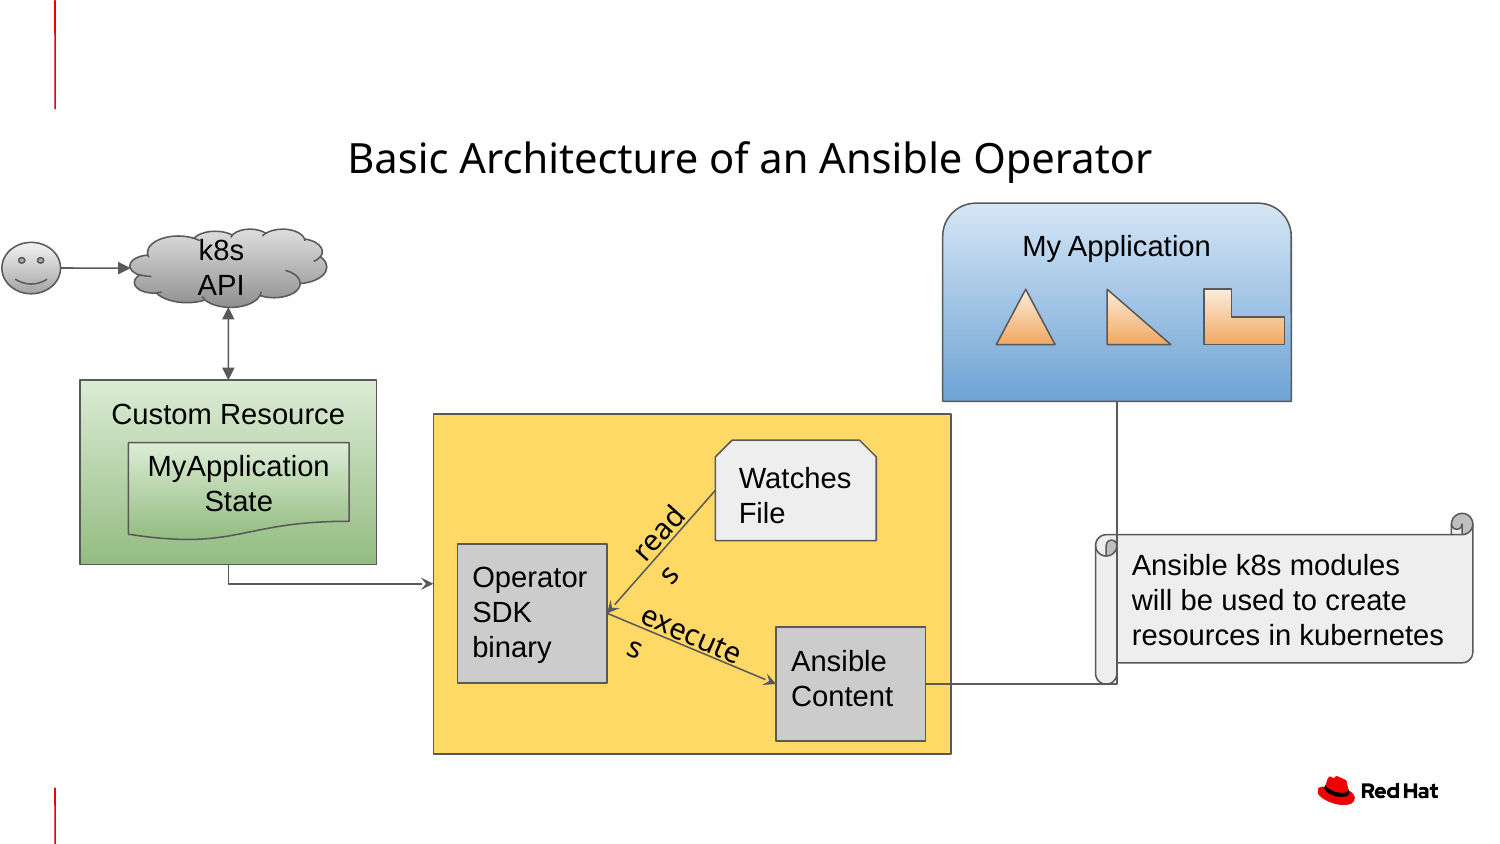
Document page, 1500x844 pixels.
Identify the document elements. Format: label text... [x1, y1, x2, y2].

text_box Watches File [715, 440, 877, 541]
text_box [433, 413, 951, 754]
picture [1317, 776, 1438, 805]
text_box Ansible k8s modules will be used to create resources in kubernetes [1095, 534, 1116, 683]
text_box Custom Resource [80, 380, 377, 565]
text_box [709, 494, 715, 505]
text_box [1, 242, 61, 294]
title Basic Architecture of an Ansible Operator [215, 116, 1285, 236]
text_box executes [610, 576, 780, 710]
text_box MyApplication State [128, 442, 350, 540]
text_box [1203, 289, 1285, 345]
text_box Ansible k8s modules will be used to create resources in kubernetes [1118, 527, 1473, 663]
text_box k8s API [129, 229, 327, 308]
text_box reads [602, 467, 719, 581]
text_box [1107, 289, 1171, 345]
text_box My Application [942, 203, 1292, 402]
text_box Ansible Content [775, 626, 926, 742]
text_box [608, 551, 640, 618]
text_box [996, 289, 1056, 345]
text_box Operator SDK binary [457, 543, 608, 683]
